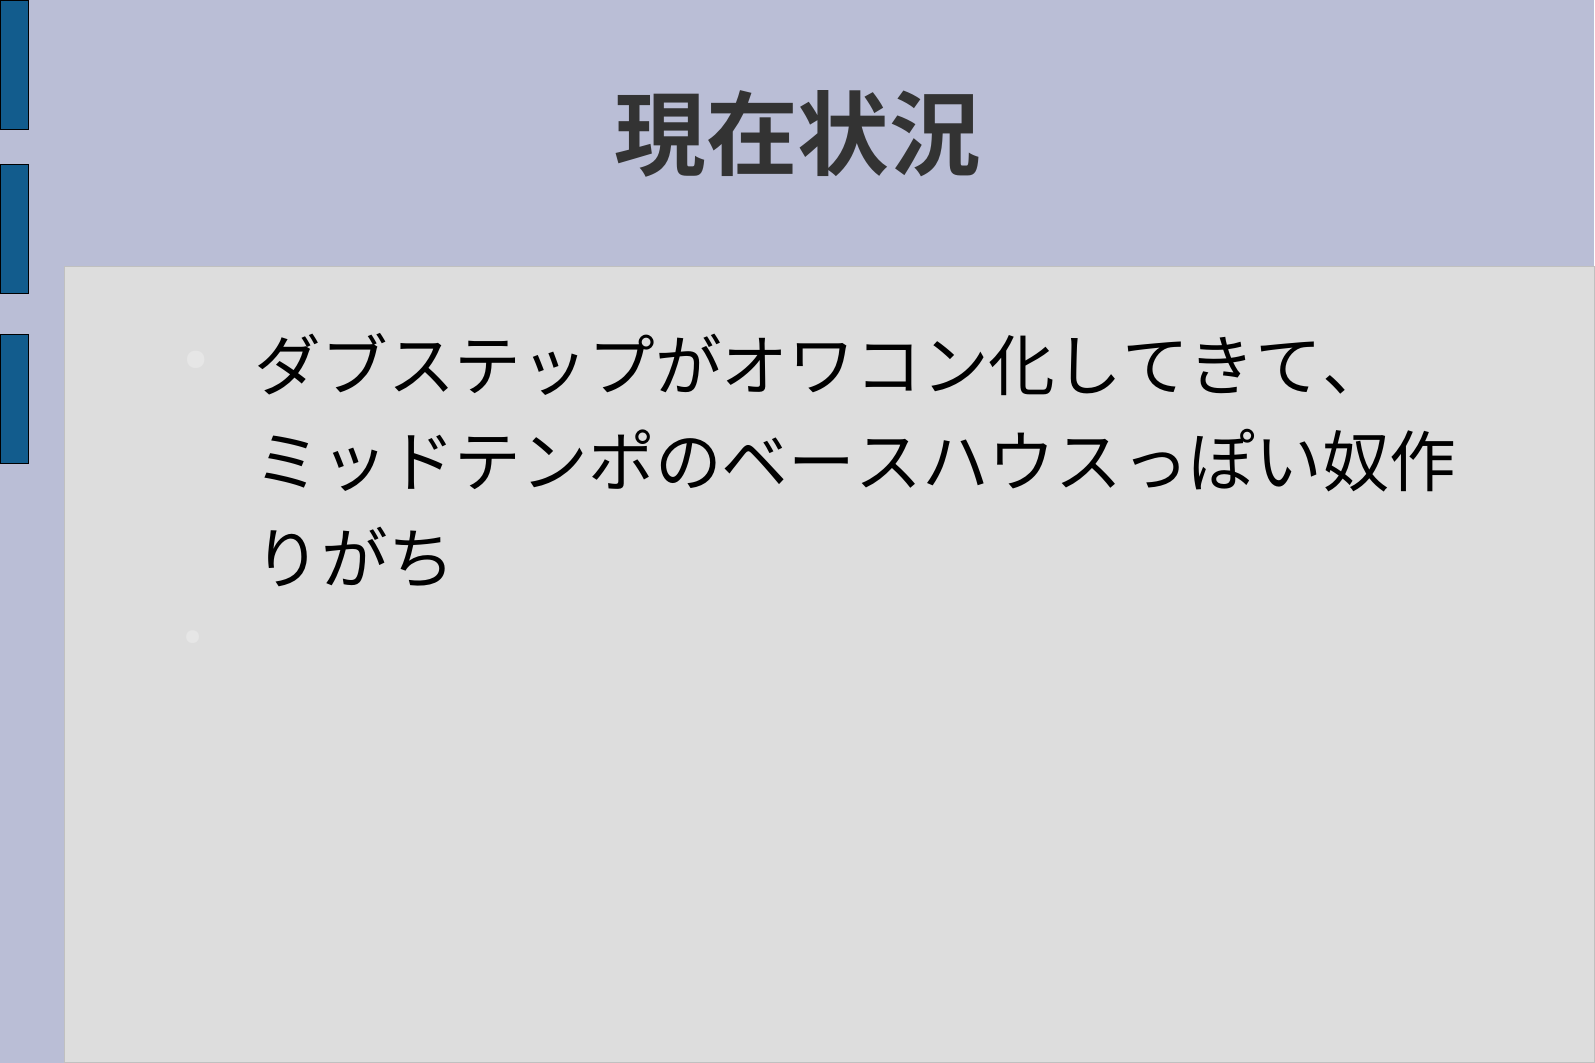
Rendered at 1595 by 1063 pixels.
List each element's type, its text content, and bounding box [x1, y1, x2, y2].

list ダブステップがオワコン化してきて、ミッドテンポのベースハウスっぽい奴作りがち [172, 312, 1514, 983]
title 現在状況 [117, 39, 1479, 218]
